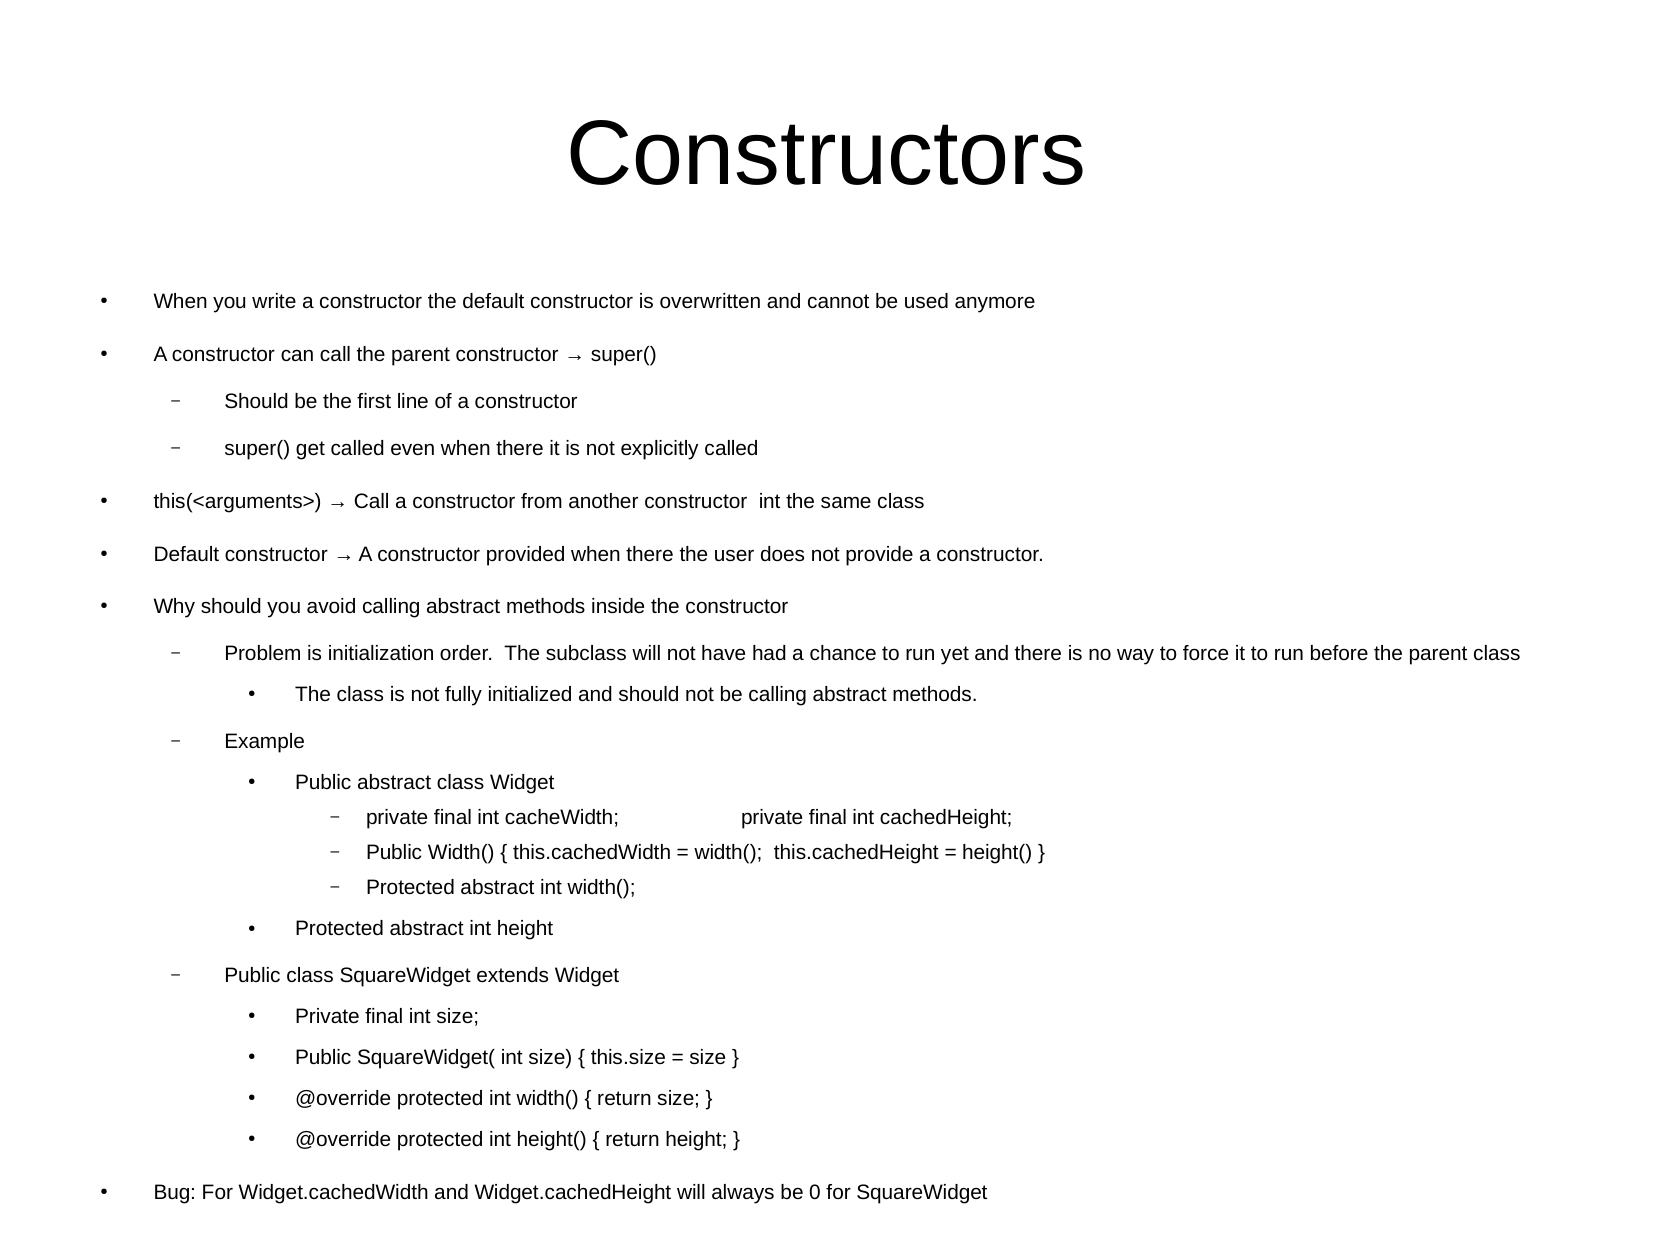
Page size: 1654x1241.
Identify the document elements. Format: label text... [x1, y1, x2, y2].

title Constructors [82, 49, 1571, 257]
list When you write a constructor the default constructor is overwritten and cannot be used anymore A constructor can call the parent constructor → super() Should be the first line of a constructor super() get called even when there it is not explicitly called this(<arguments>) → Call a constructor from another constructor int the same class Default constructor → A constructor provided when there the user does not provide a constructor. Why should you avoid calling abstract methods inside the constructor Problem is initialization order. The subclass will not have had a chance to run yet and there is no way to force it to run before the parent class The class is not fully initialized and should not be calling abstract methods. Example Public abstract class Widget private final int cacheWidth; private final int cachedHeight; Public Width() { this.cachedWidth = width(); this.cachedHeight = height() } Protected abstract int width(); Protected abstract int height Public class SquareWidget extends Widget Private final int size; Public SquareWidget( int size) { this.size = size } @override protected int width() { return size; } @override protected int height() { return height; } Bug: For Widget.cachedWidth and Widget.cachedHeight will always be 0 for SquareWidget [82, 290, 1571, 1216]
